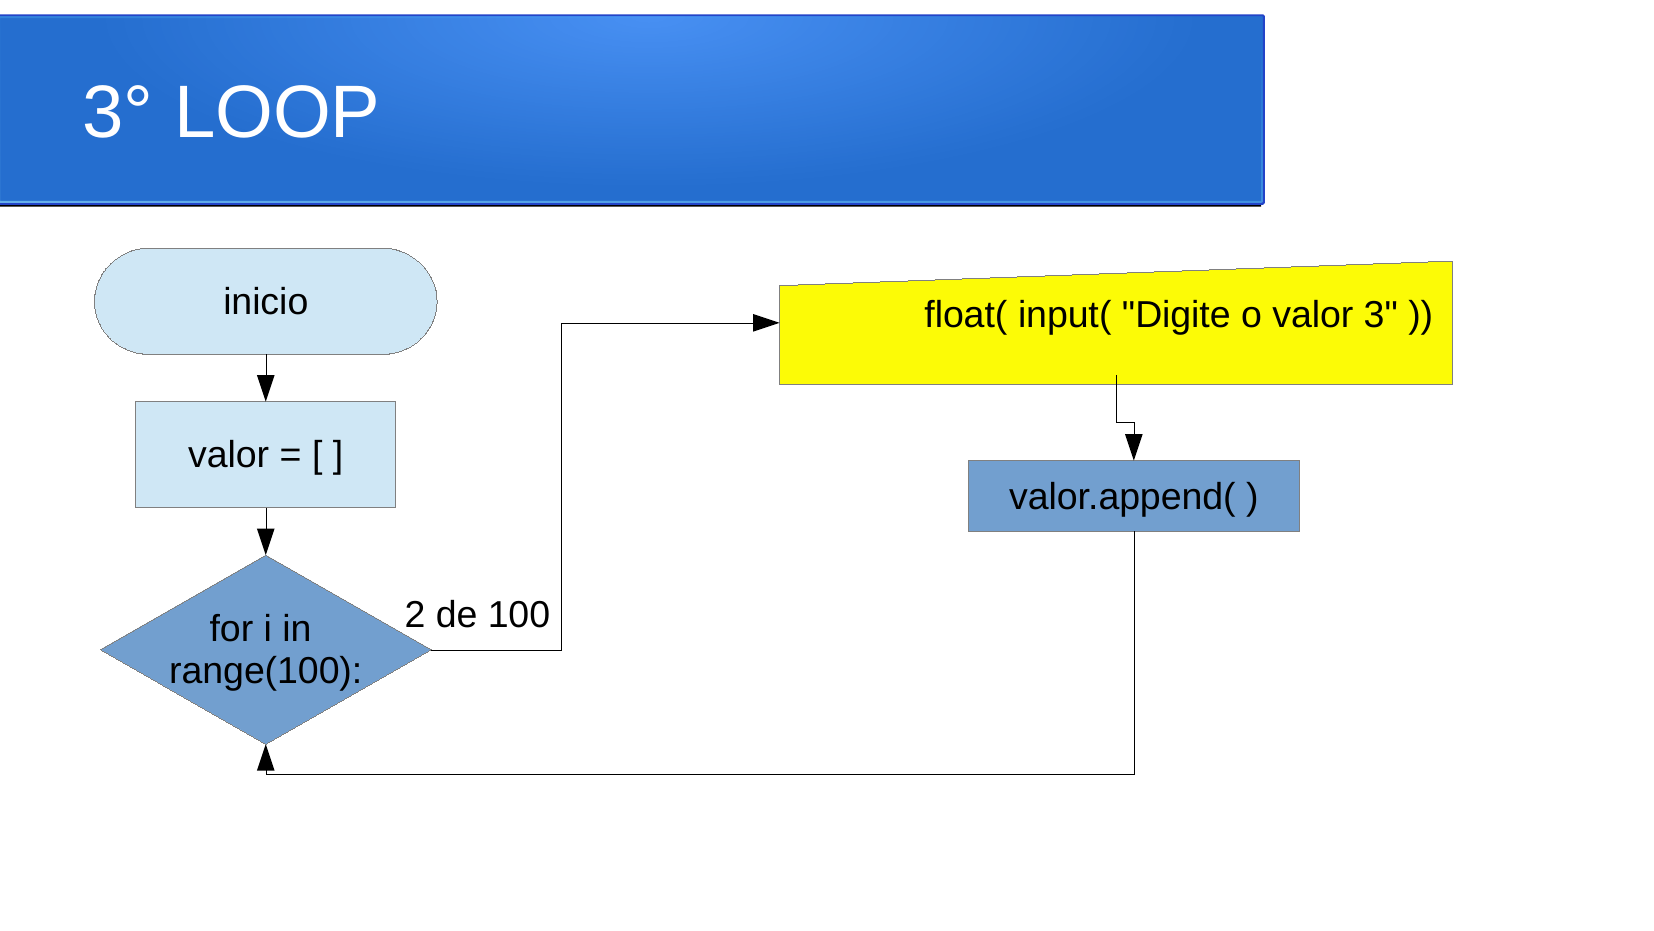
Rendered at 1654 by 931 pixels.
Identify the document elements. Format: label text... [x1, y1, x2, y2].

text_box valor.append( ) [968, 460, 1300, 532]
text_box 2 de 100 [389, 586, 615, 686]
text_box valor = [ ] [135, 401, 396, 508]
title 3° LOOP [82, 35, 1235, 189]
text_box inicio [94, 248, 438, 355]
text_box float( input( "Digite o valor 3" )) [779, 261, 1453, 385]
text_box for i in range(100): [100, 555, 432, 745]
